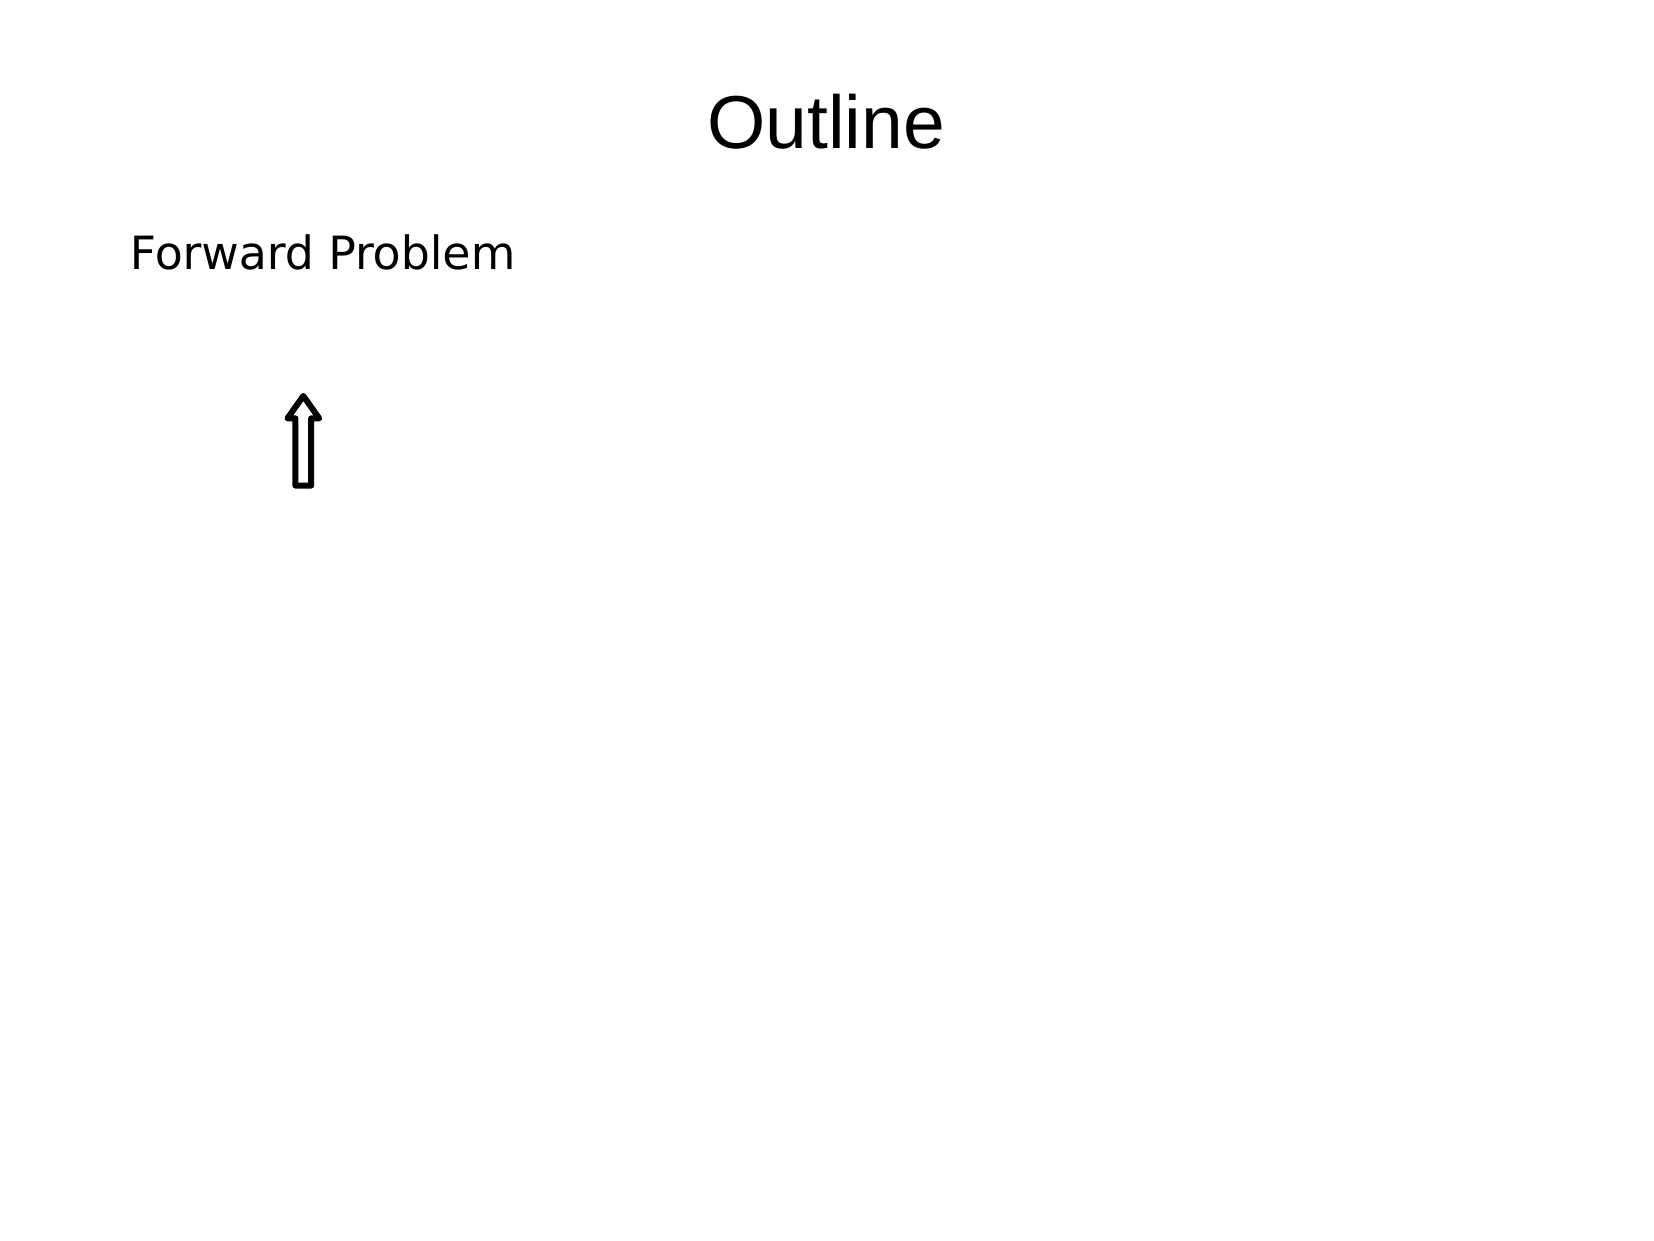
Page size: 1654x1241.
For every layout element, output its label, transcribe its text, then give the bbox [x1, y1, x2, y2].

picture [153, 299, 471, 642]
text_box [287, 395, 320, 486]
text_box Outline [692, 73, 961, 182]
text_box Forward Problem [115, 219, 556, 291]
